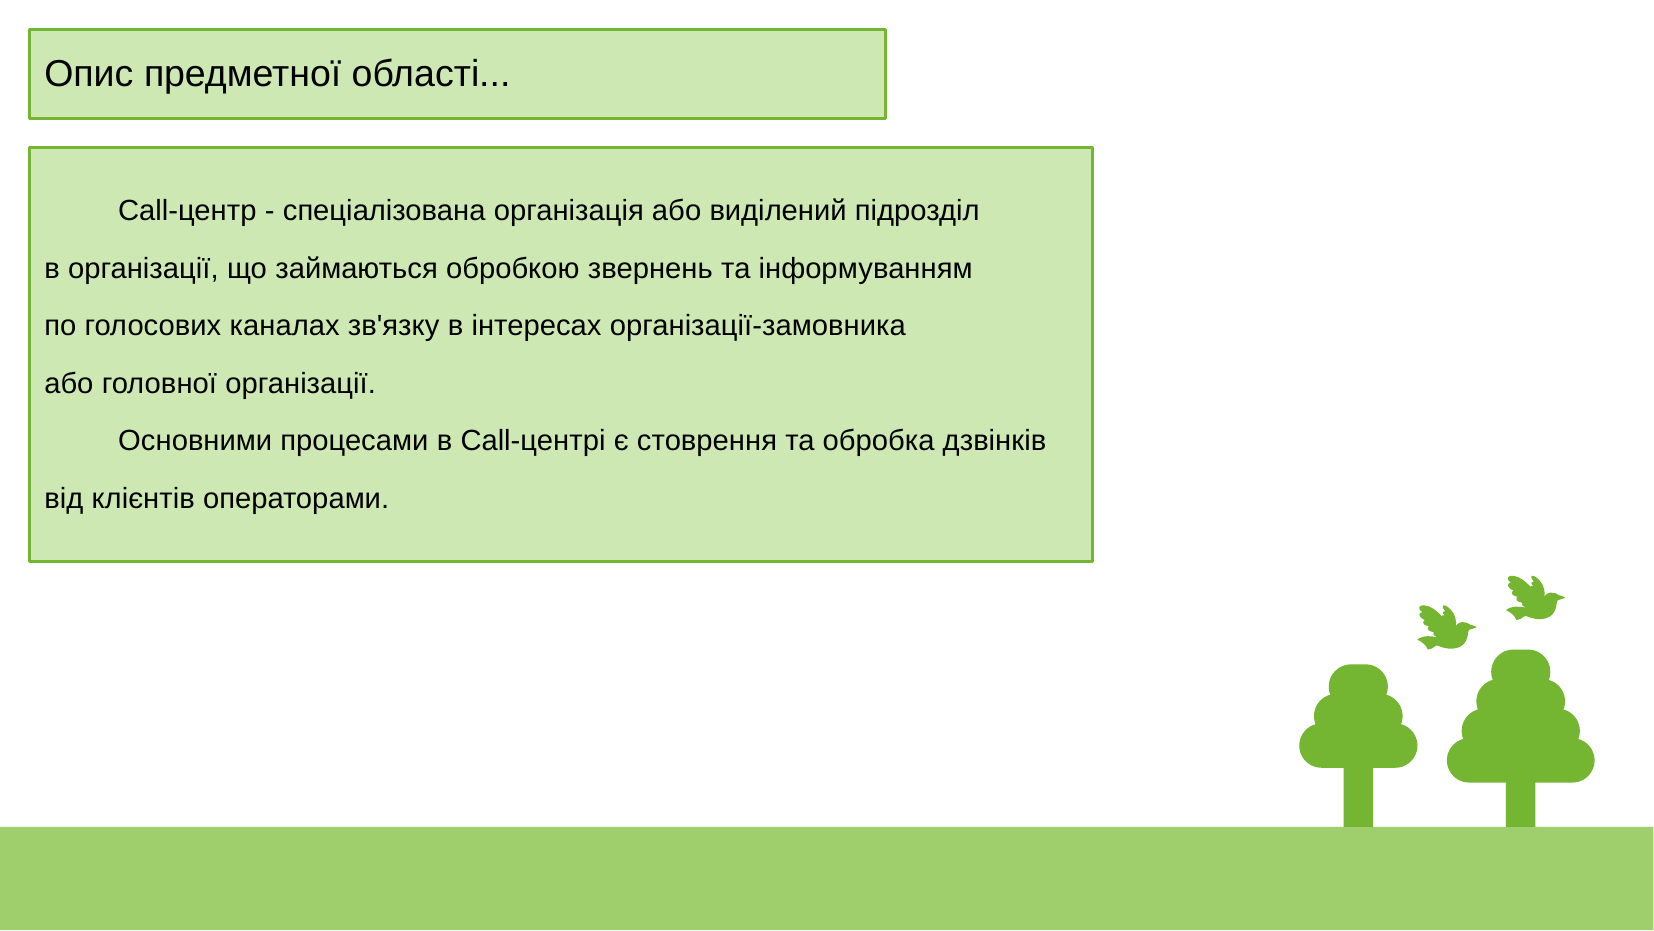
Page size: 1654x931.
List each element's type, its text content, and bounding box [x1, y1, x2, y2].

text_box Call-центр - спеціалізована організація або виділений підрозділ в організації, що займаються обробкою звернень та інформуванням по голосових каналах зв'язку в інтересах організації-замовника або головної організації. Основними процесами в Call-центрі є стоврення та обробка дзвінків від клієнтів операторами. [29, 147, 1093, 562]
text_box Опис предметної області... [29, 29, 886, 119]
